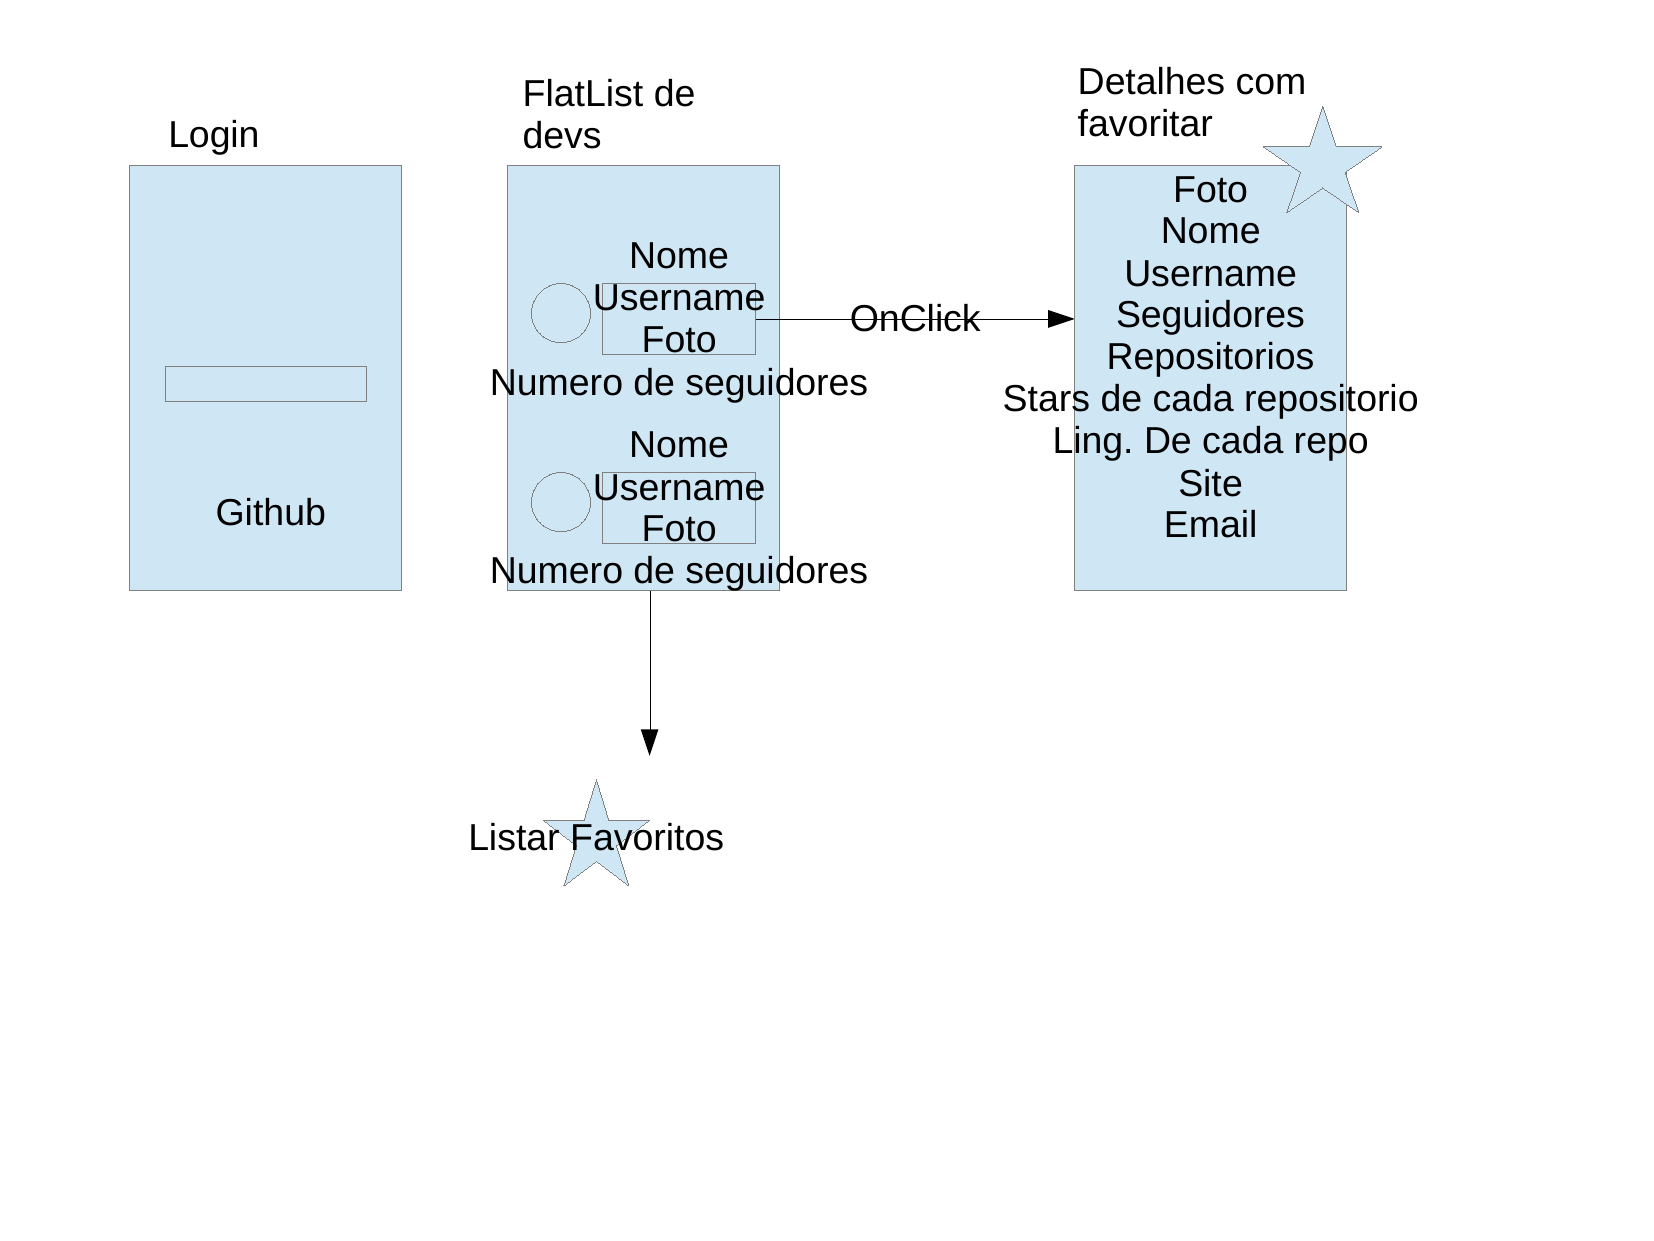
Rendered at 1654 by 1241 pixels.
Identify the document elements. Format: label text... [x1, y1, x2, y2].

text_box [729, 565, 739, 581]
text_box [129, 165, 402, 591]
text_box FlatList de devs [507, 64, 768, 164]
text_box [507, 165, 780, 591]
text_box Nome Username Foto Numero de seguidores [602, 283, 756, 355]
text_box Nome Username Foto Numero de seguidores [602, 472, 756, 544]
text_box Foto Nome Username Seguidores Repositorios Stars de cada repositorio Ling. De cada repo Site Email [1074, 237, 1347, 591]
text_box Github [200, 484, 367, 542]
text_box Listar Favoritos [543, 779, 650, 886]
text_box Detalhes com favoritar [1062, 53, 1430, 237]
text_box Login [153, 106, 331, 164]
